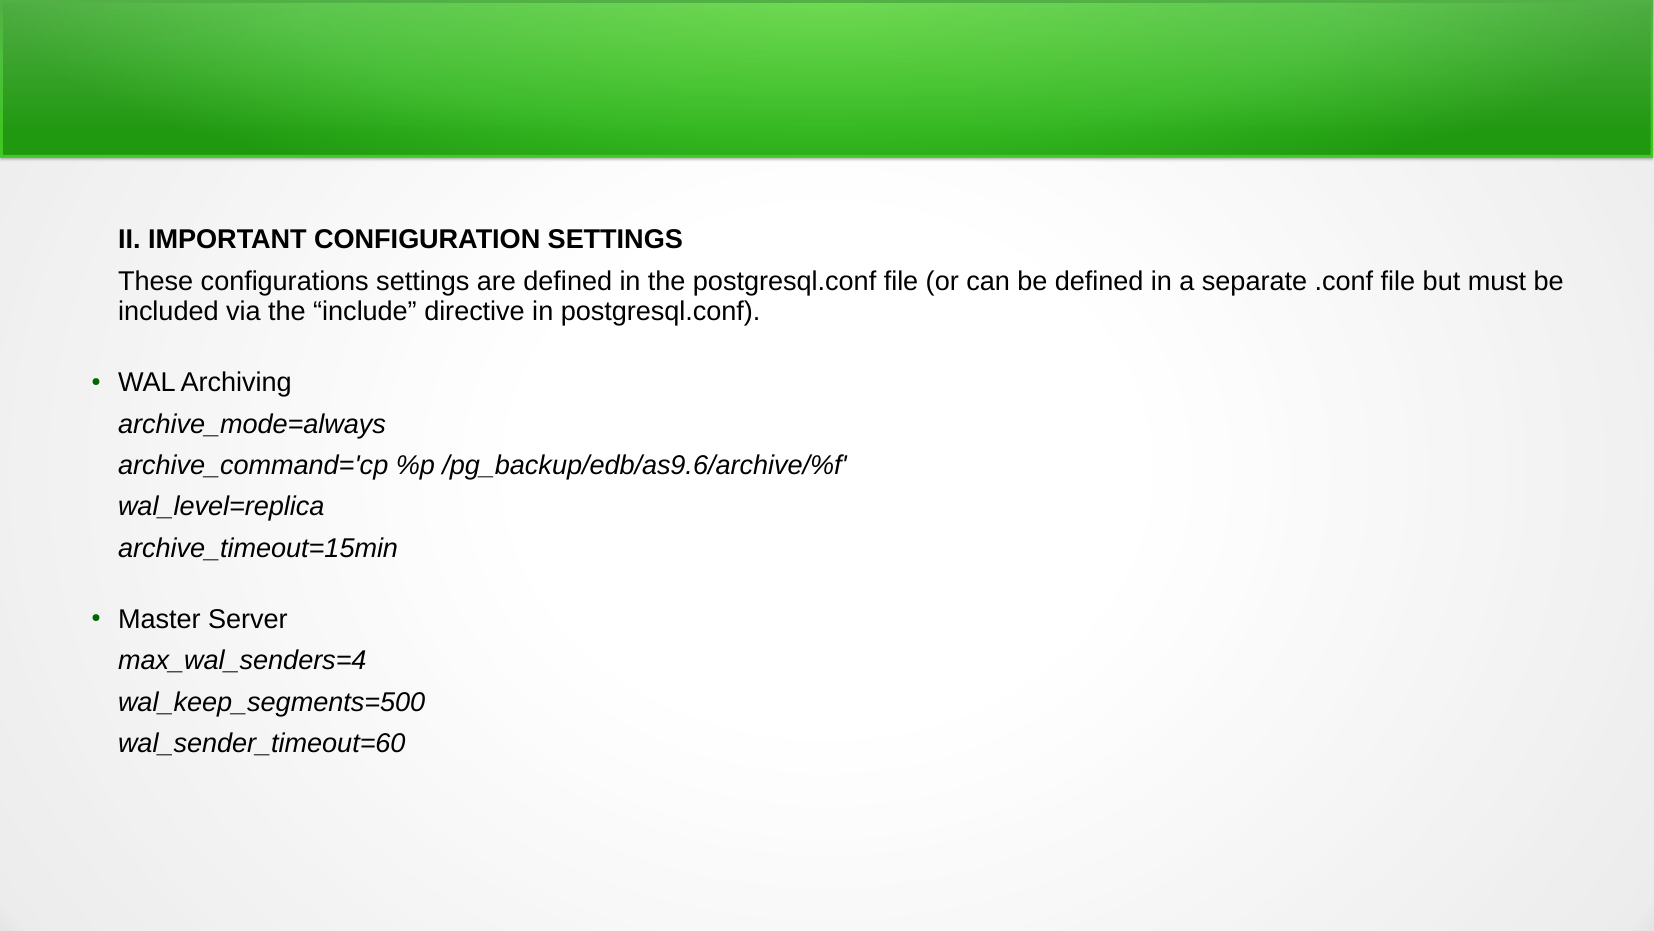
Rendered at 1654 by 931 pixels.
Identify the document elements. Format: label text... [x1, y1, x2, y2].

list II. IMPORTANT CONFIGURATION SETTINGS These configurations settings are defined in the postgresql.conf file (or can be defined in a separate .conf file but must be included via the “include” directive in postgresql.conf). WAL Archiving archive_mode=always archive_command='cp %p /pg_backup/edb/as9.6/archive/%f' wal_level=replica archive_timeout=15min Master Server max_wal_senders=4 wal_keep_segments=500 wal_sender_timeout=60 [82, 224, 1571, 764]
